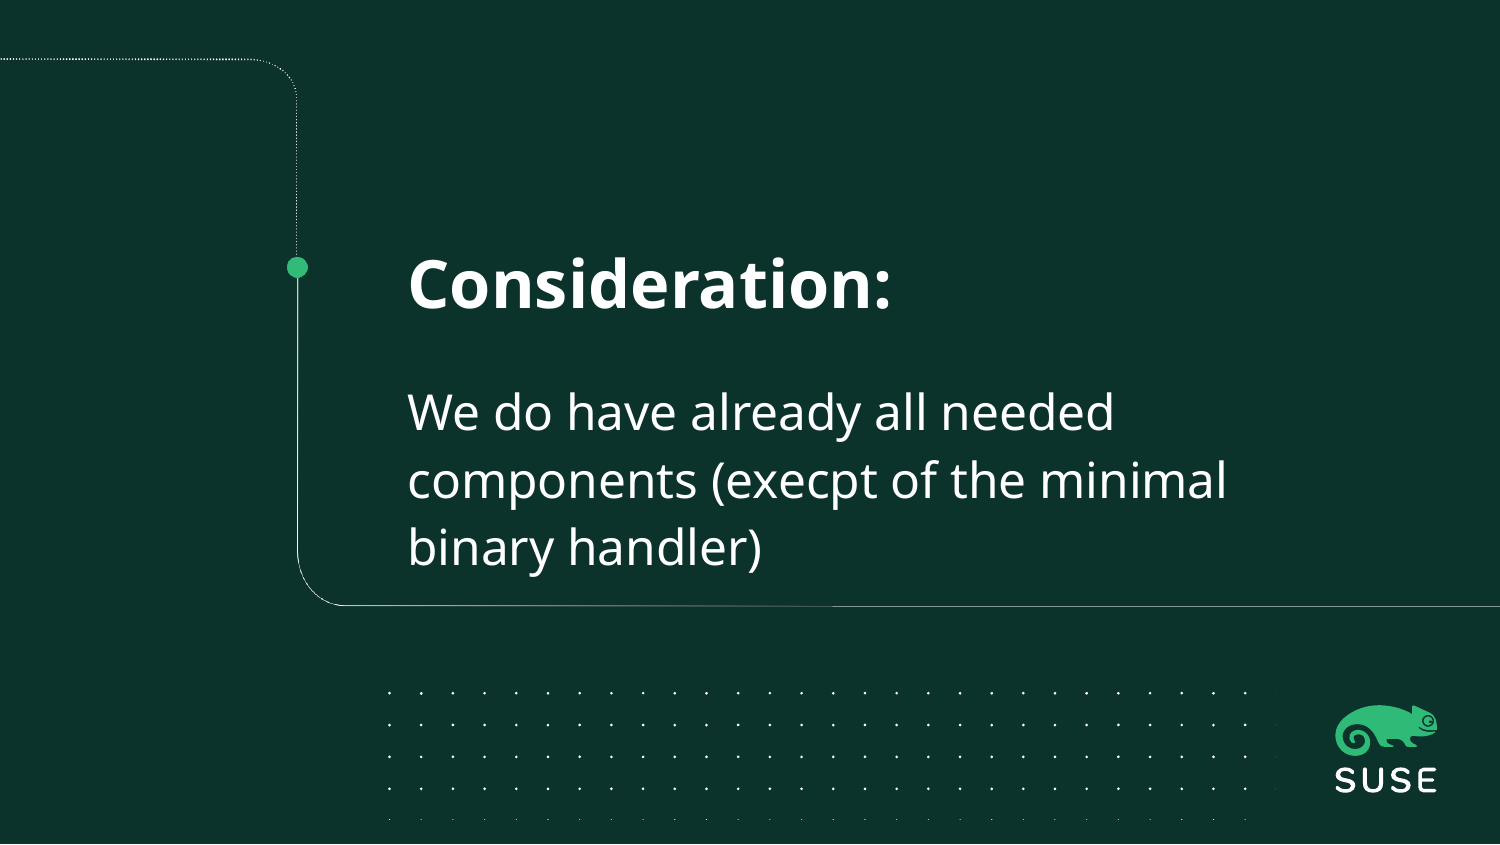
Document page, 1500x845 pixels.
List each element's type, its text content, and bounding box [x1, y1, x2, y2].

list We do have already all needed components (execpt of the minimal binary handler) [407, 377, 1312, 585]
picture [0, 58, 1500, 607]
title Consideration: [407, 212, 1312, 354]
